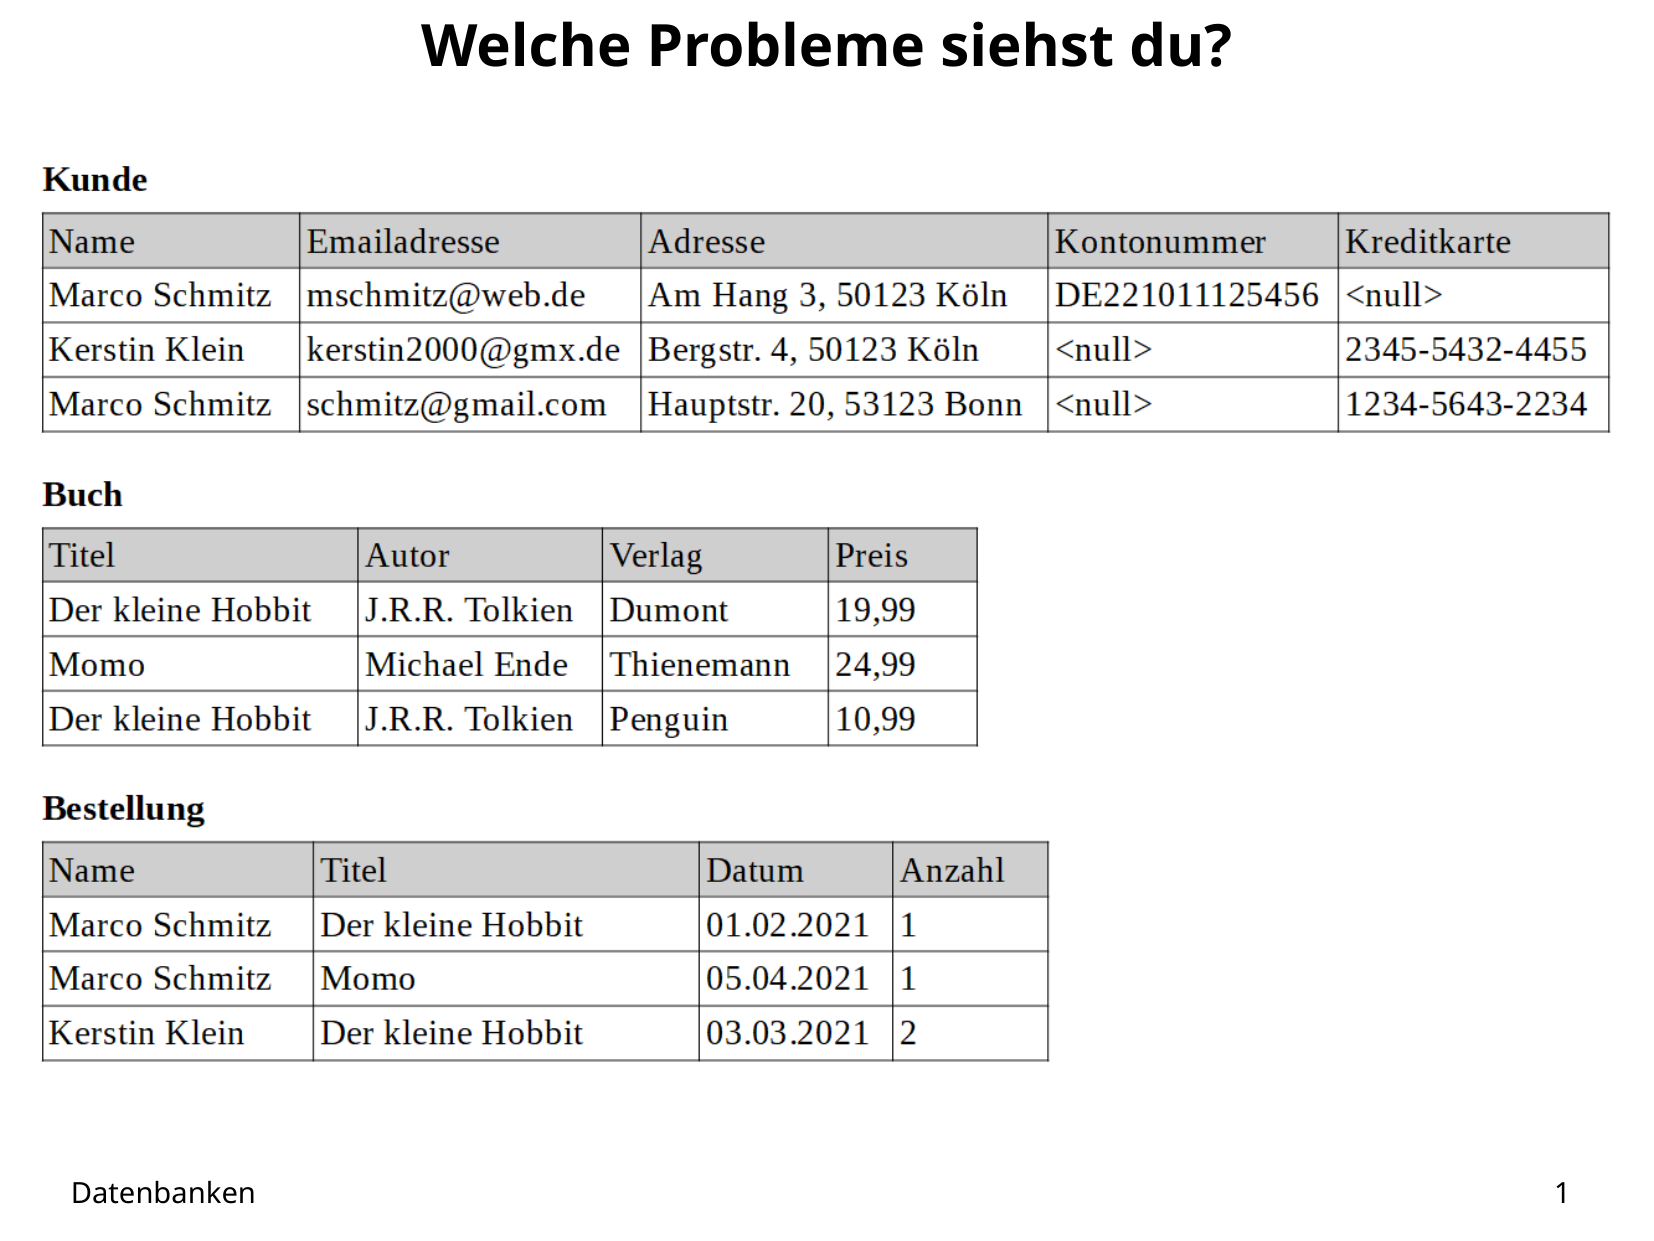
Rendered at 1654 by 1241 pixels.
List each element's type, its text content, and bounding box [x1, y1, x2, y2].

picture [41, 165, 1612, 1063]
title Welche Probleme siehst du? [0, 5, 1654, 83]
